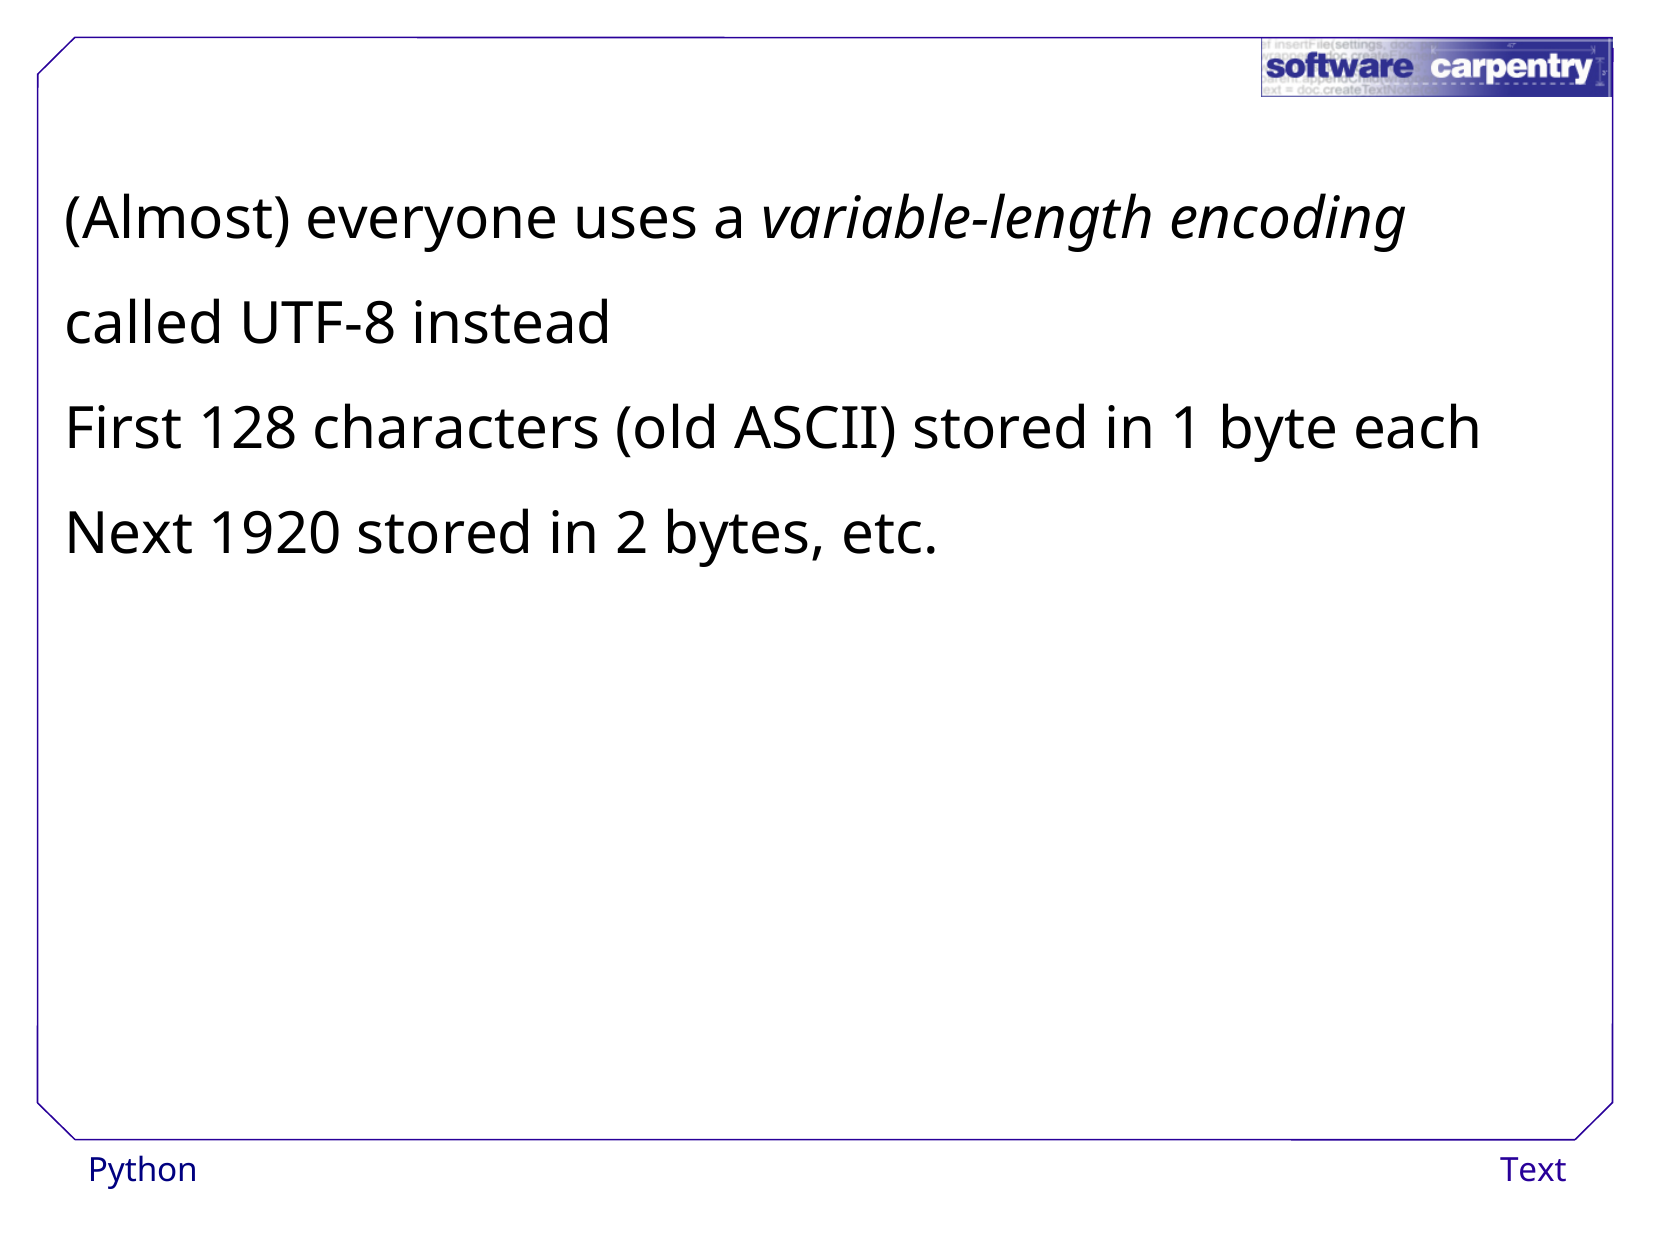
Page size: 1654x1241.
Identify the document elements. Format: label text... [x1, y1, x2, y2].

picture [1261, 39, 1613, 97]
text_box (Almost) everyone uses a variable-length encoding called UTF-8 instead First 128 characters (old ASCII) stored in 1 byte each Next 1920 stored in 2 bytes, etc. [49, 137, 1649, 574]
